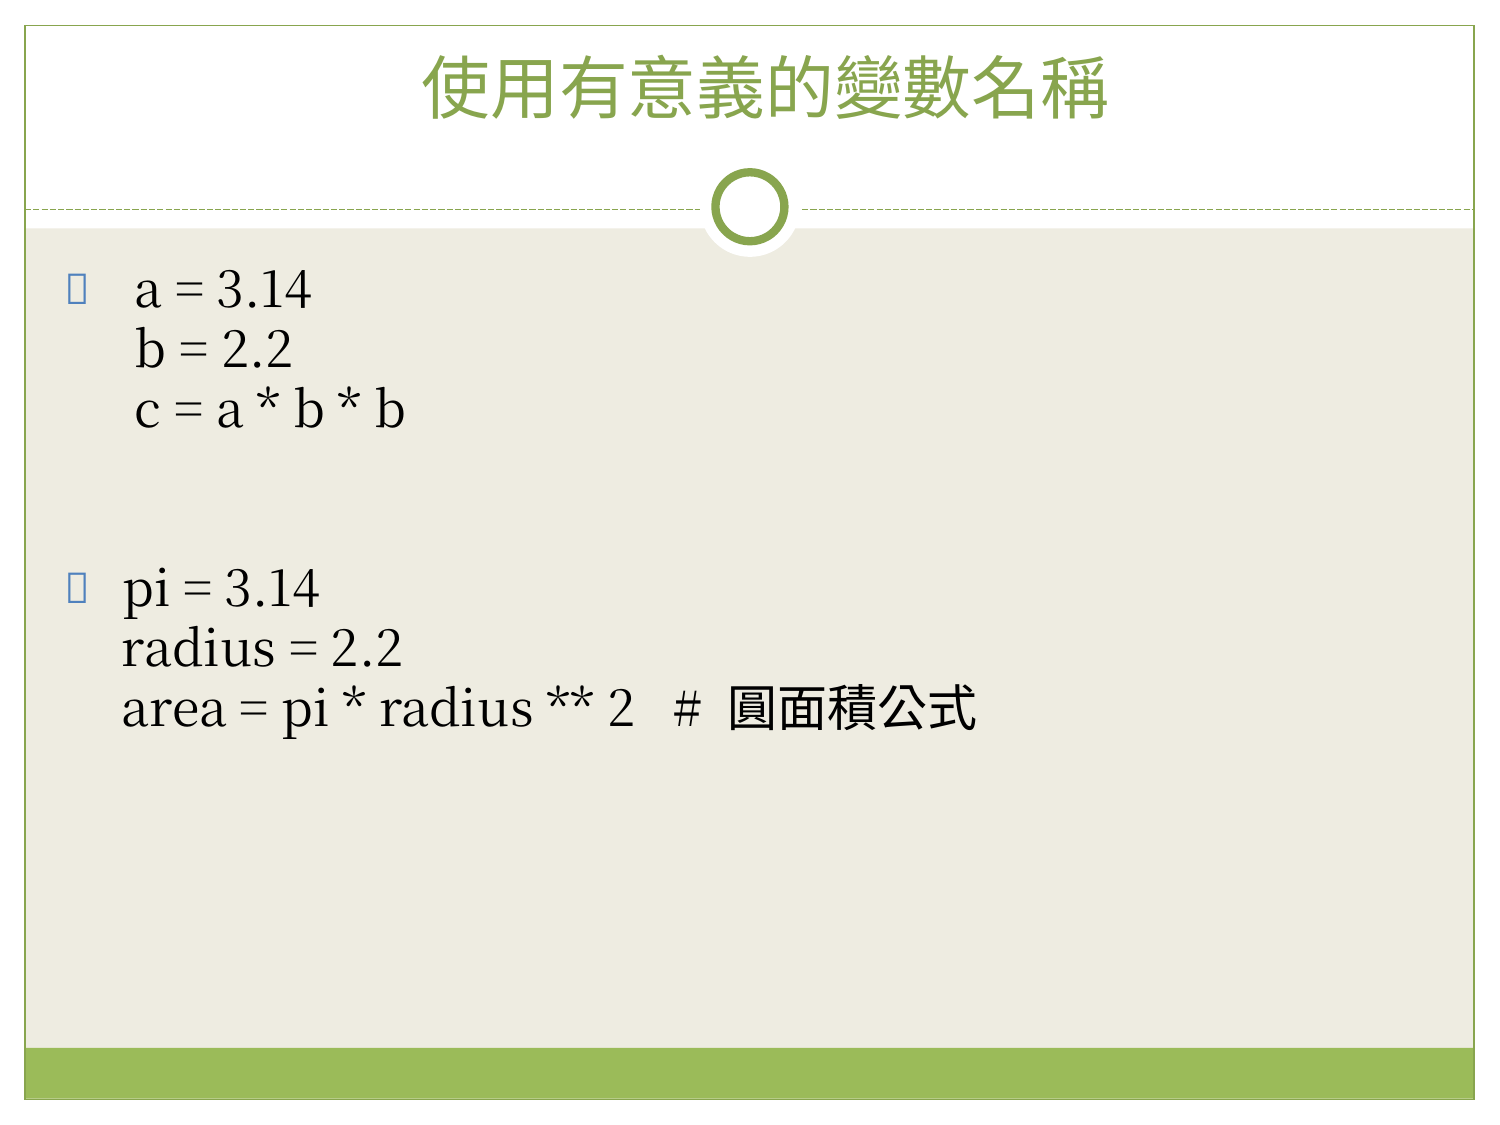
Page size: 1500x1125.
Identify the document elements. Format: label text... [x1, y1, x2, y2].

title 使用有意義的變數名稱 [49, 37, 1450, 162]
list a = 3.14 b = 2.2 c = a * b * b pi = 3.14 radius = 2.2 area = pi * radius ** 2 # 圓面積公式 [49, 250, 1445, 1001]
